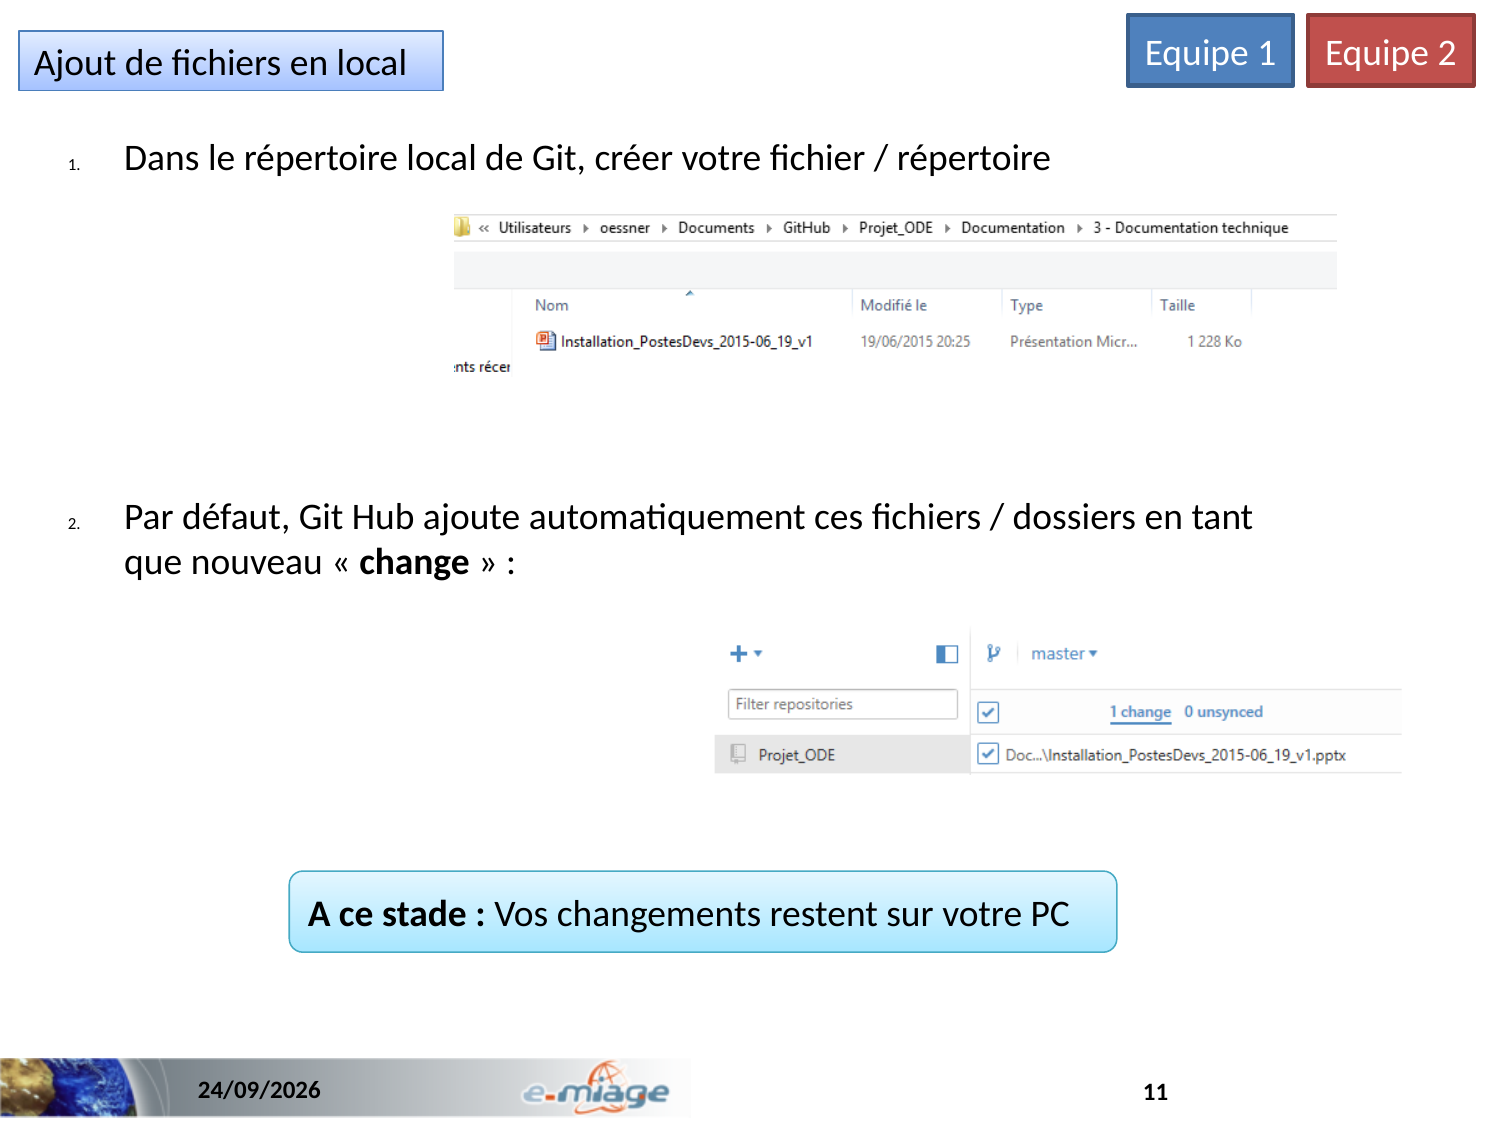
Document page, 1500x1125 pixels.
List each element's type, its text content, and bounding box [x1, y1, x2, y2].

text_box Ajout de fichiers en local [18, 30, 443, 91]
picture [454, 208, 1337, 377]
text_box Equipe 1 [1127, 14, 1294, 86]
text_box Equipe 2 [1308, 14, 1474, 86]
text_box A ce stade : Vos changements restent sur votre PC [289, 871, 1117, 953]
text_box Dans le répertoire local de Git, créer votre fichier / répertoire Par défaut, Git Hub ajoute automatiquement ces fichiers / dossiers en tant que nouveau « change » : [53, 125, 1317, 897]
picture [714, 625, 1402, 775]
picture [0, 1058, 691, 1118]
